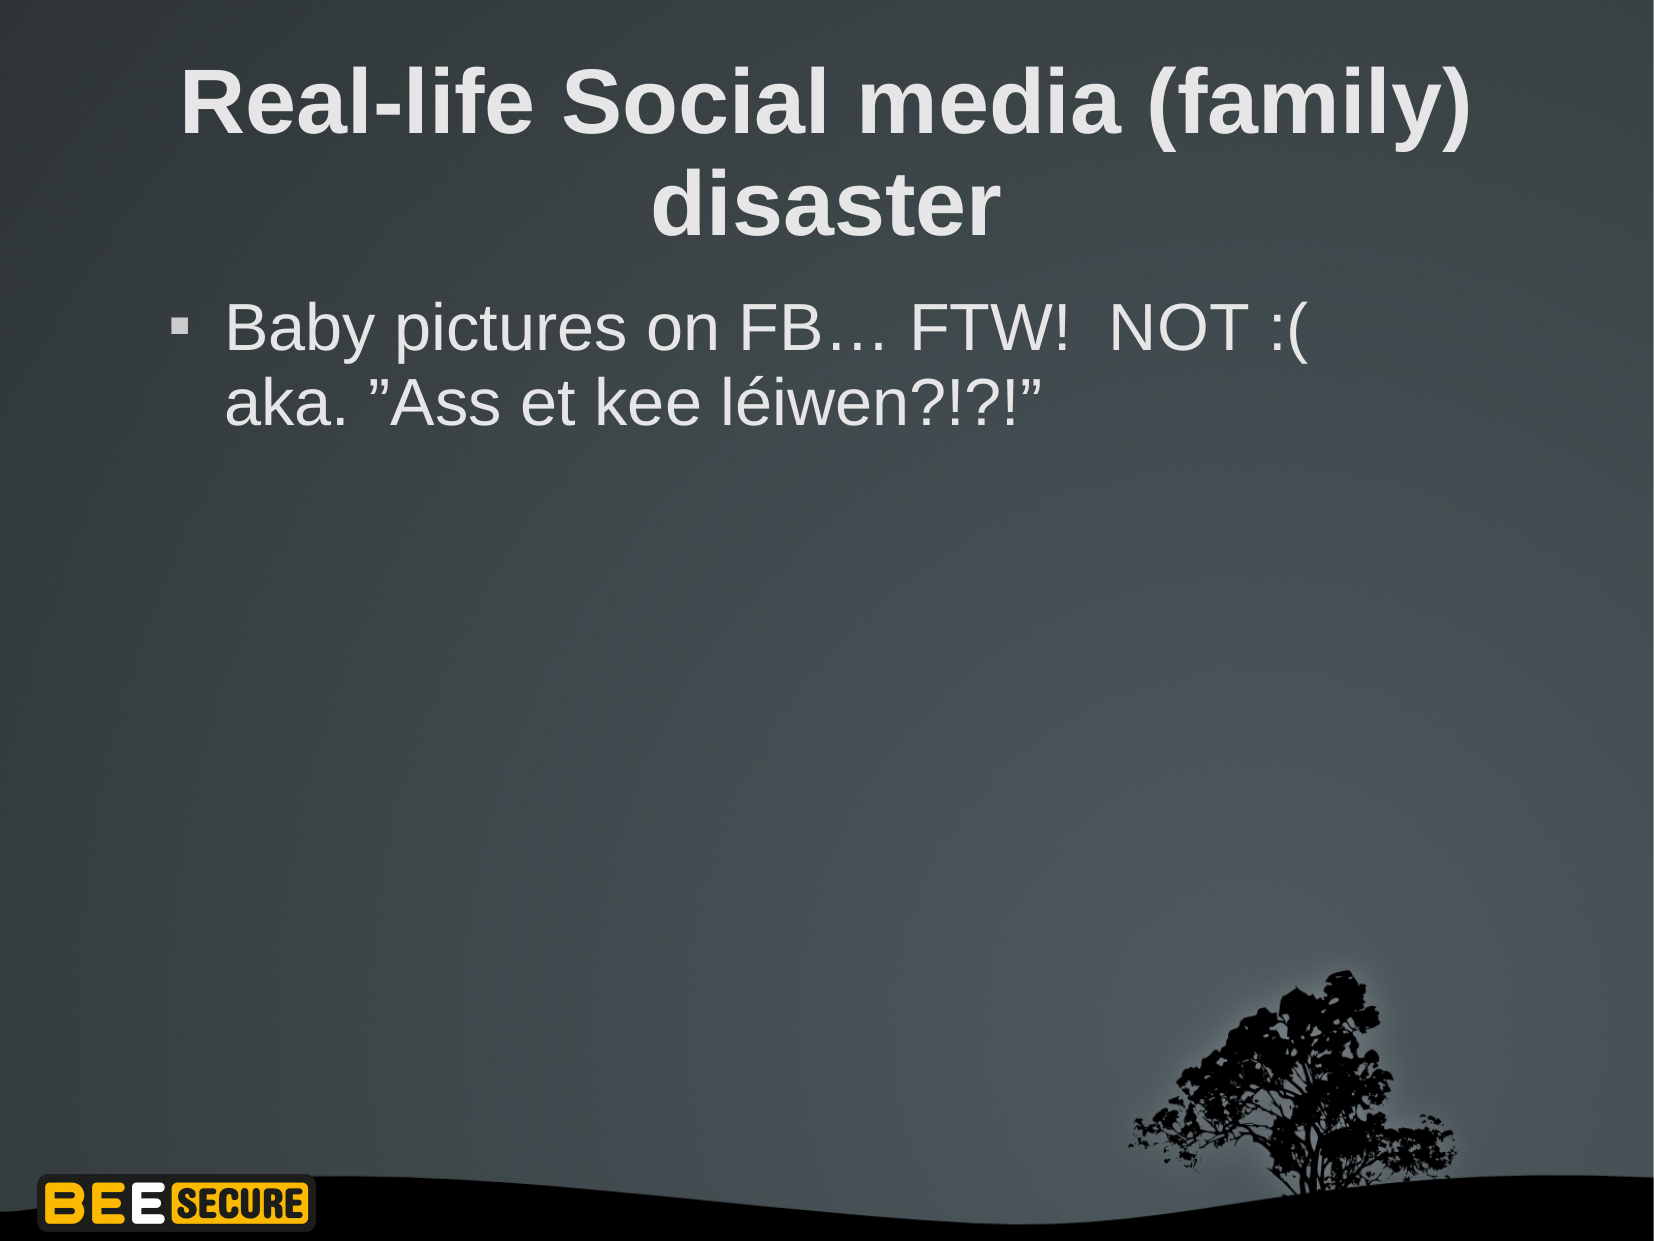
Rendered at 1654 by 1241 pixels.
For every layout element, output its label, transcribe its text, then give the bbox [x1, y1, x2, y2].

title Real-life Social media (family) disaster [82, 49, 1571, 257]
picture [0, 0, 1654, 1241]
list Baby pictures on FB… FTW! NOT :( aka. ”Ass et kee léiwen?!?!” [82, 290, 1571, 1109]
